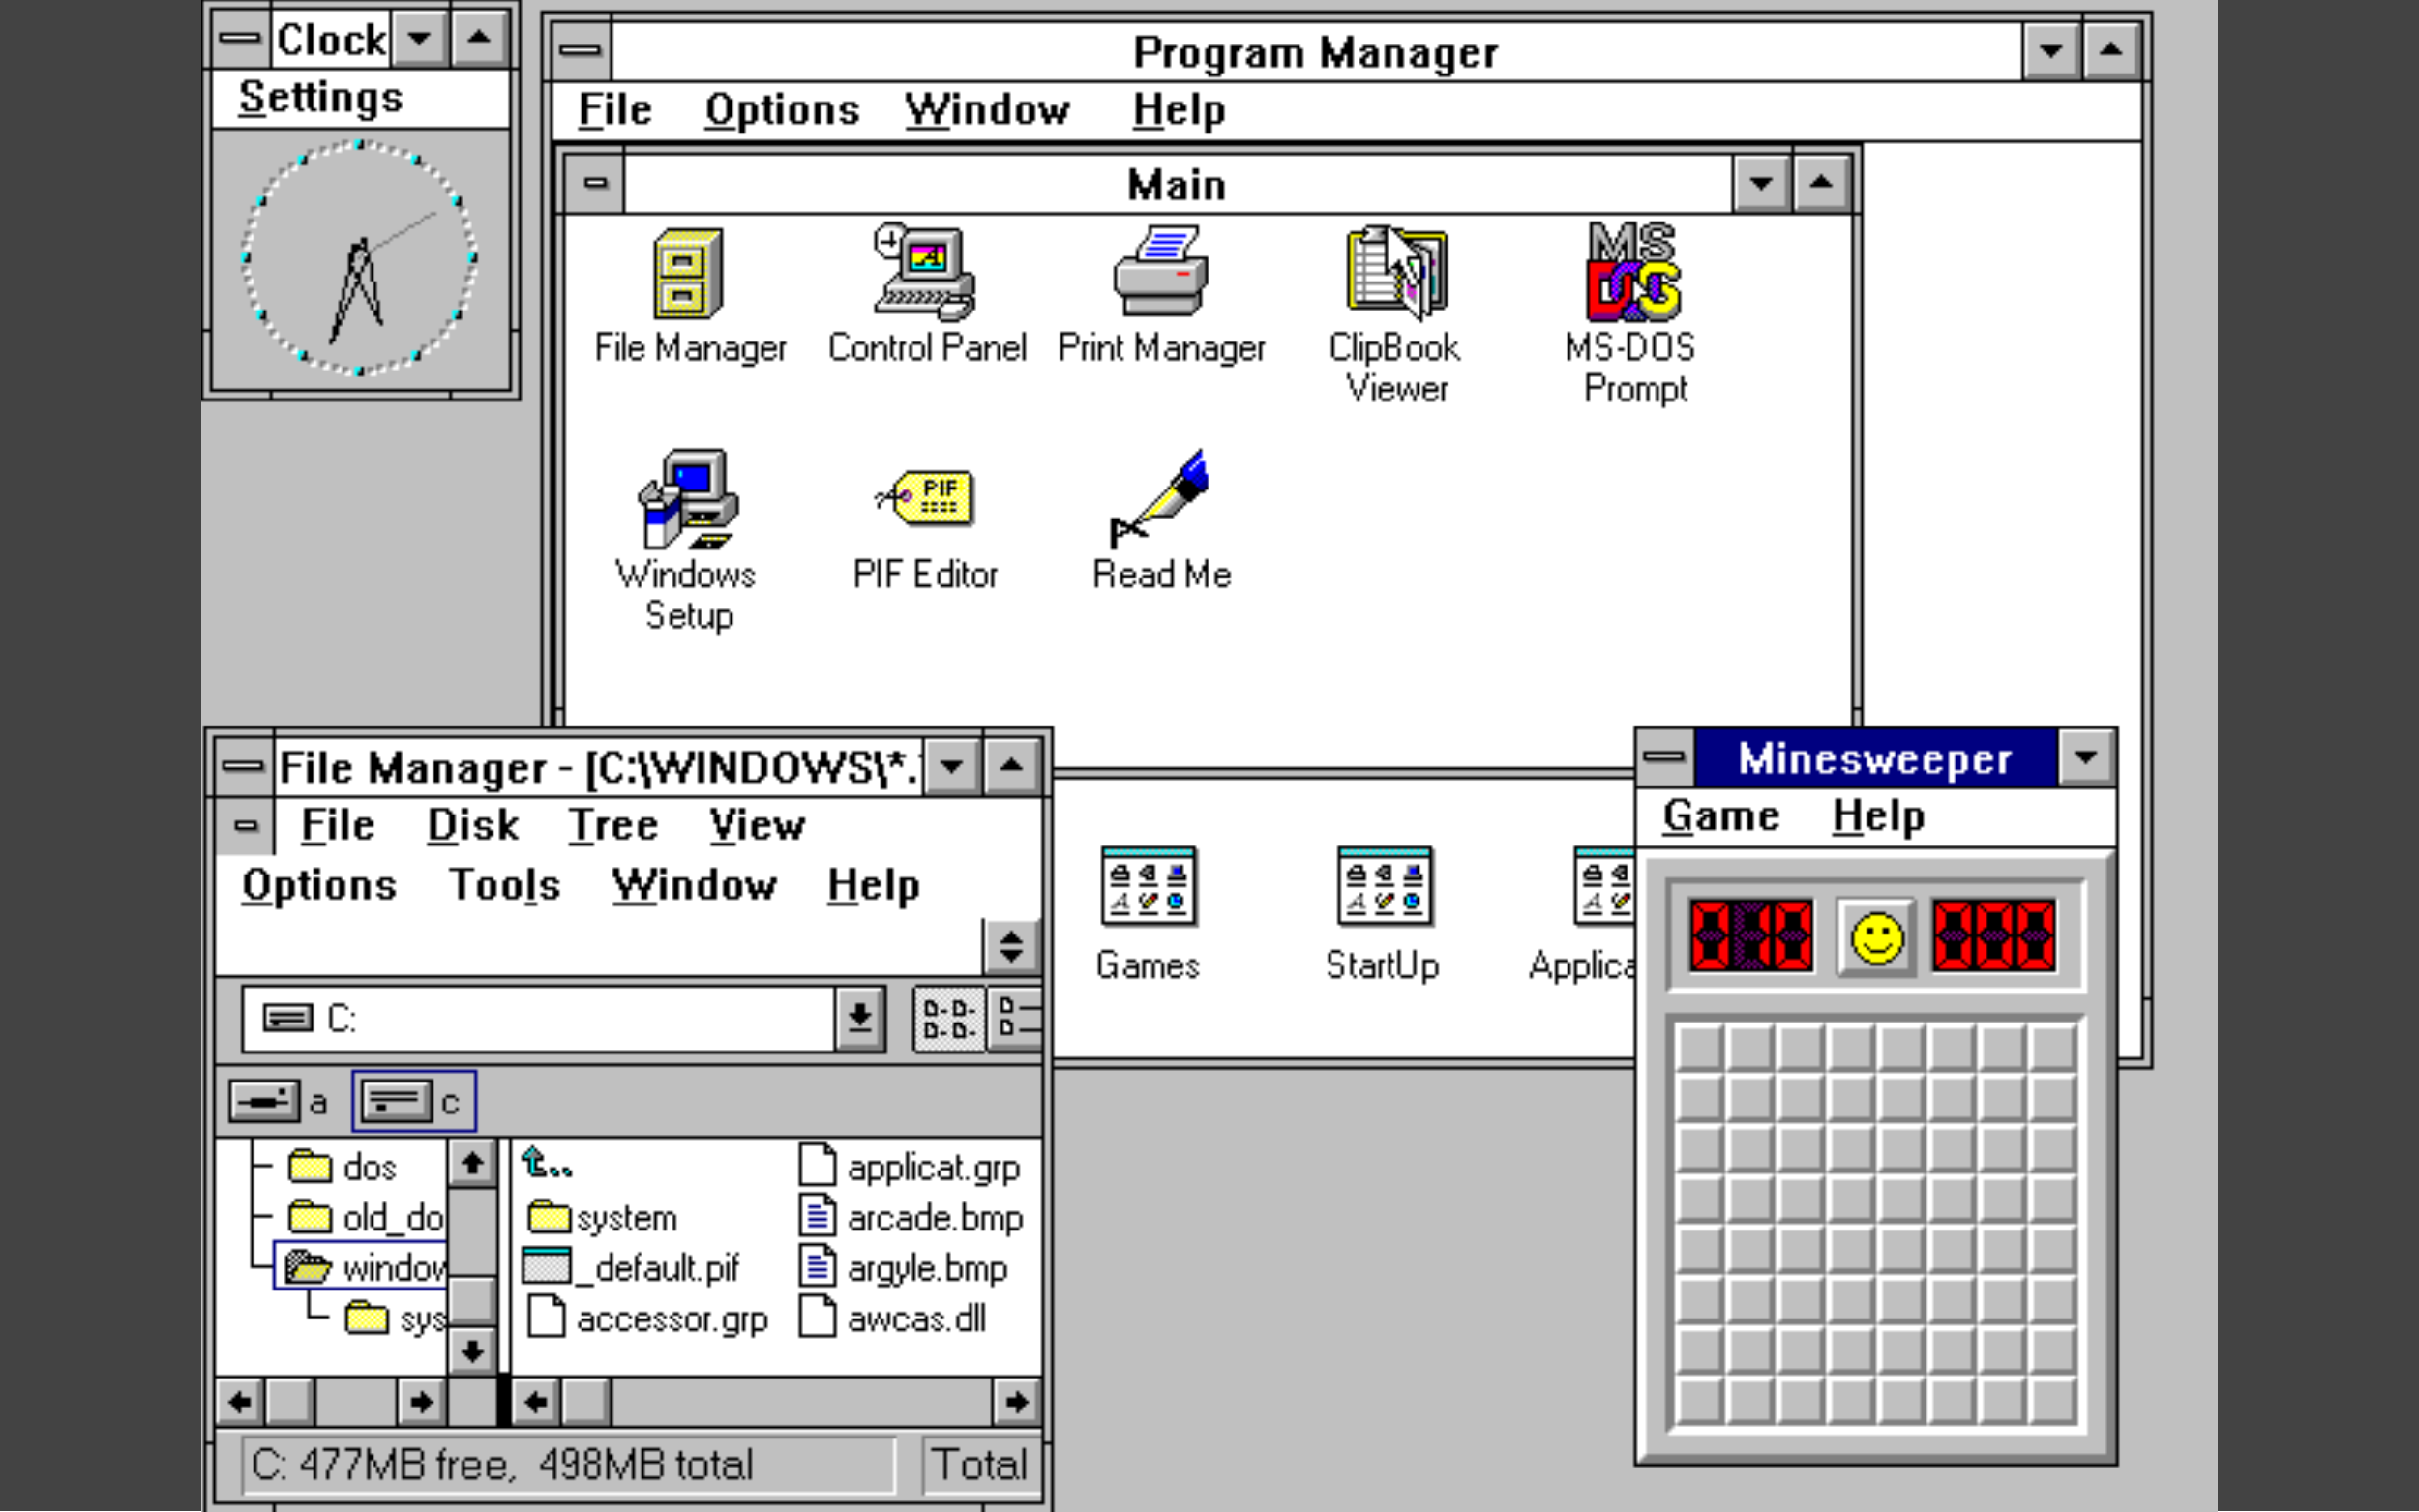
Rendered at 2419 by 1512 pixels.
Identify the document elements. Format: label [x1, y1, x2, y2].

picture [201, 0, 2218, 1512]
